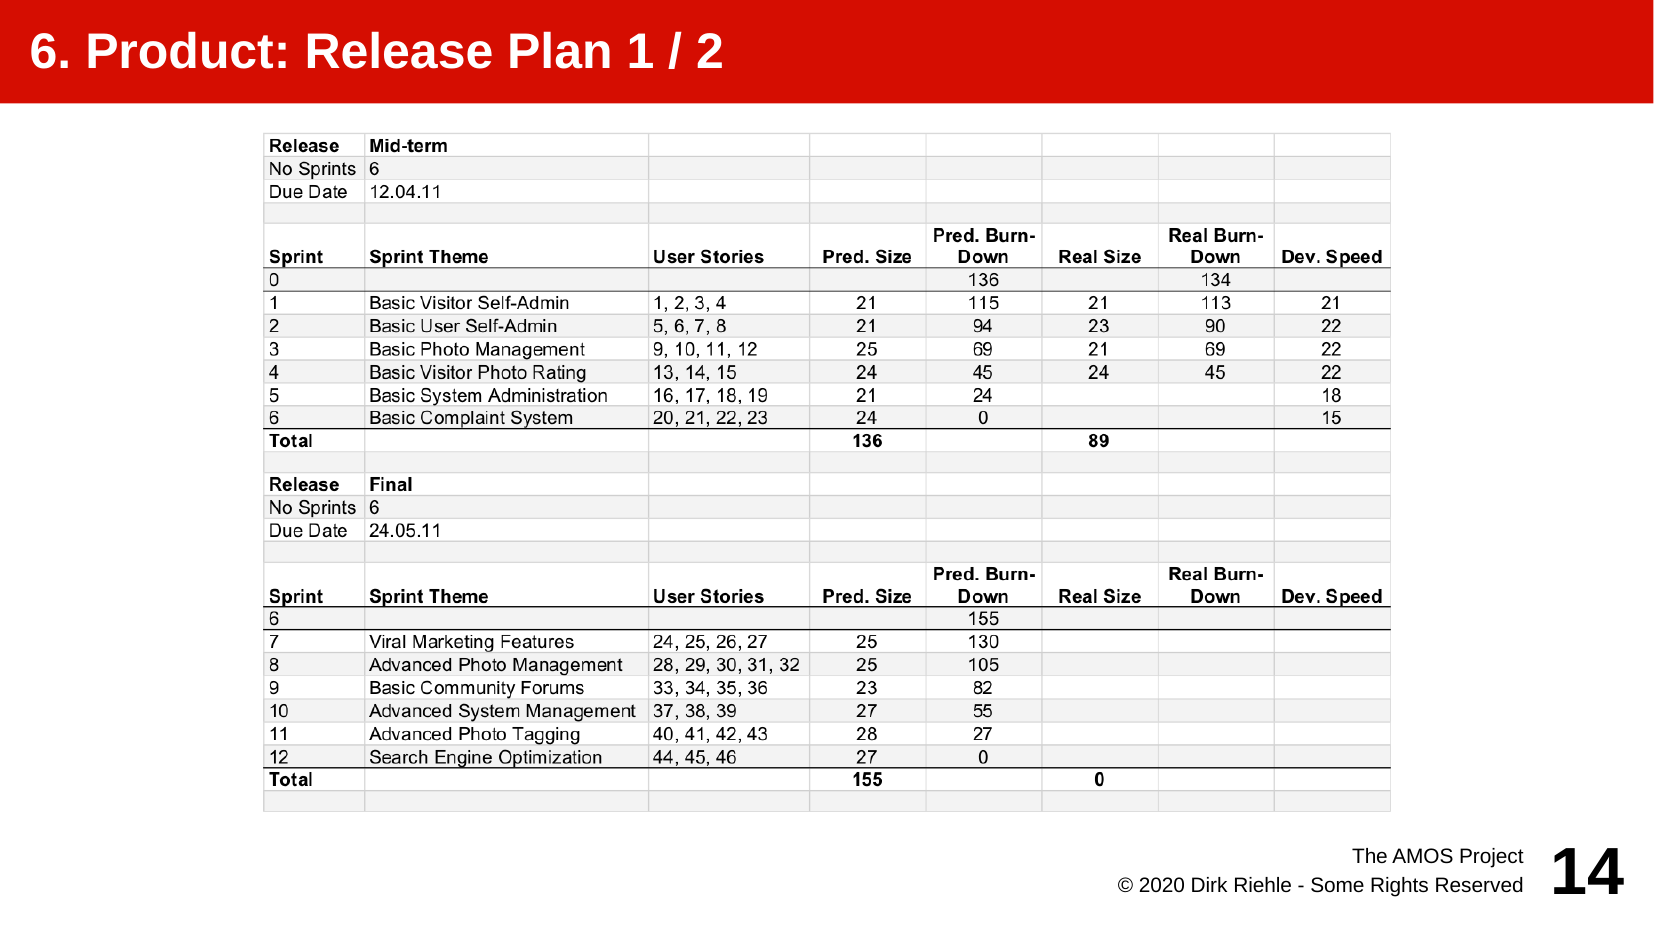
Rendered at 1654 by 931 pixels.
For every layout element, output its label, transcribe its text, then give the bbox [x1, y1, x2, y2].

picture [275, 132, 1378, 812]
title 6. Product: Release Plan 1 / 2 [0, 0, 1654, 104]
